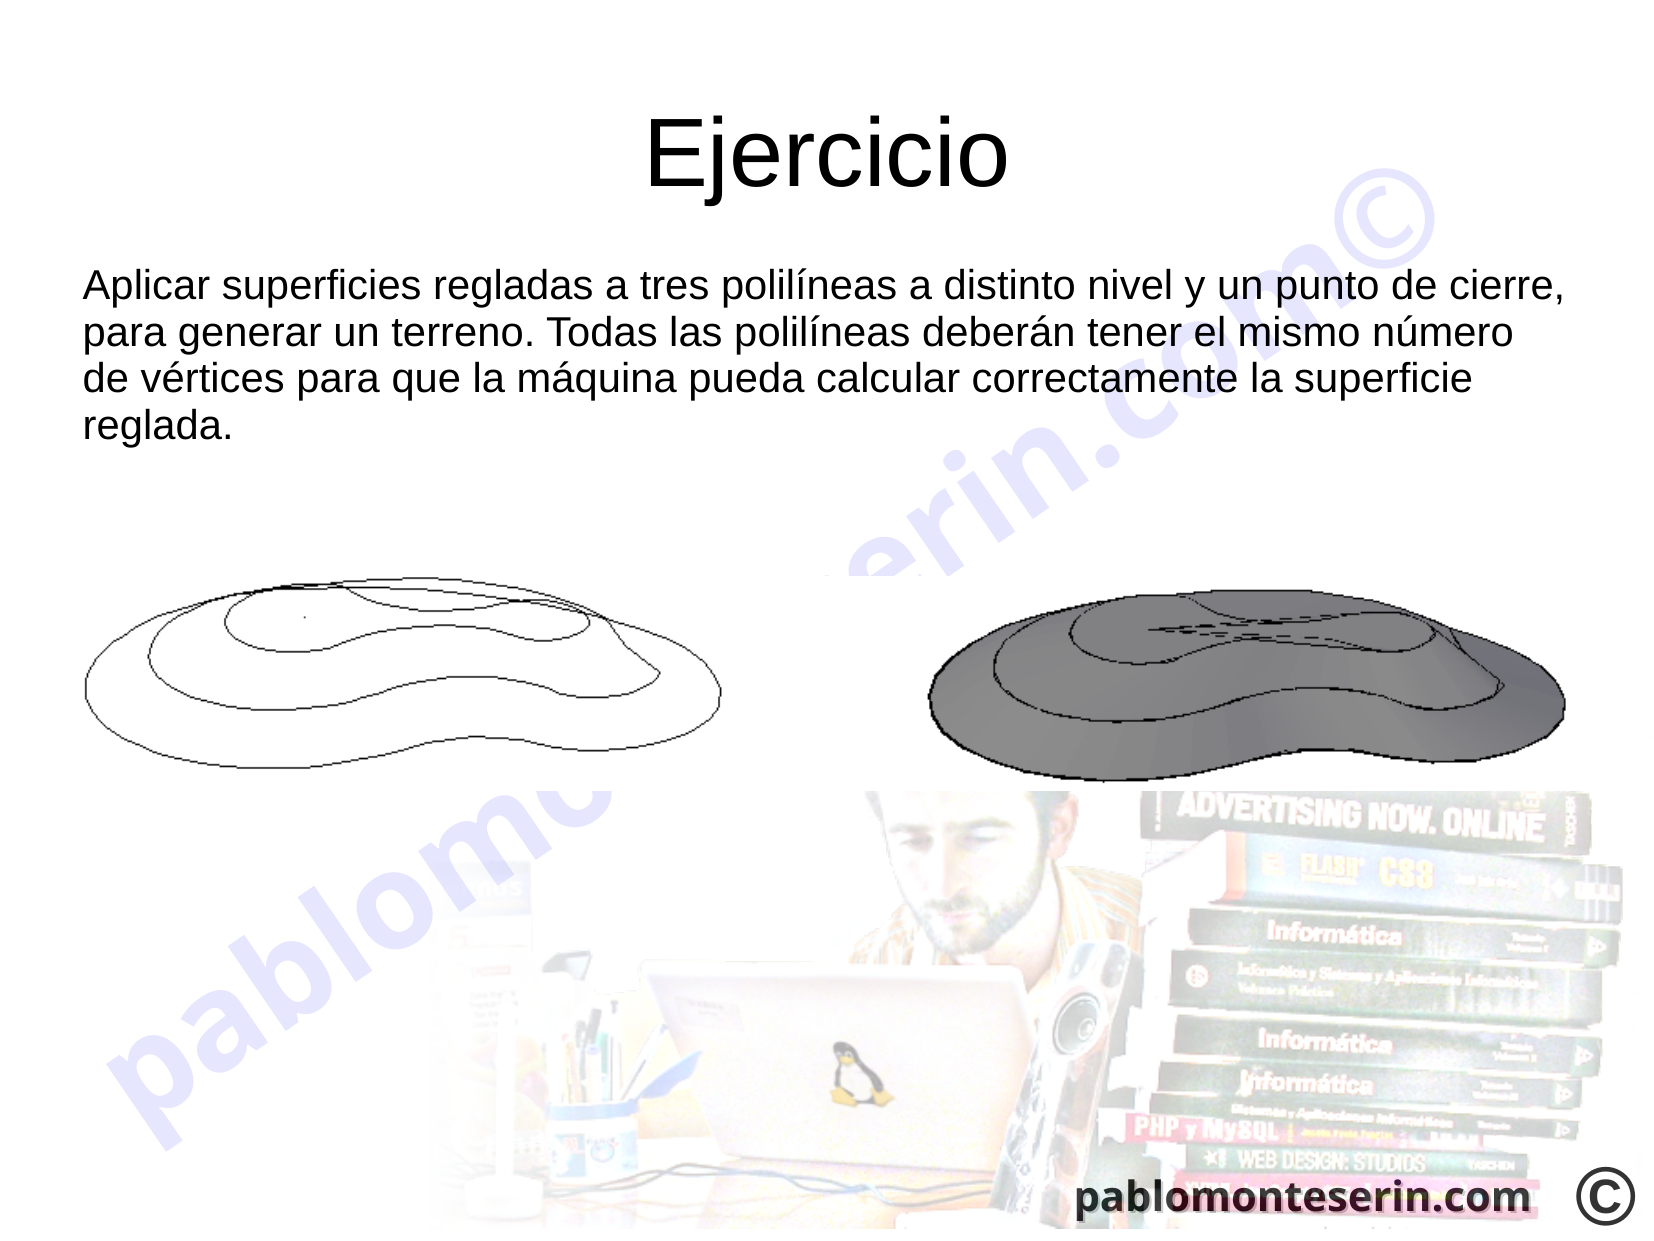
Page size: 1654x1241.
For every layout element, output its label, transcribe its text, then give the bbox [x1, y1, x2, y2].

picture [76, 576, 1654, 1229]
title Ejercicio [82, 49, 1571, 257]
subtitle Aplicar superficies regladas a tres polilíneas a distinto nivel y un punto de cierre, para generar un terreno. Todas las polilíneas deberán tener el mismo número de vértices para que la máquina pueda calcular correctamente la superficie reglada. [82, 262, 1571, 449]
